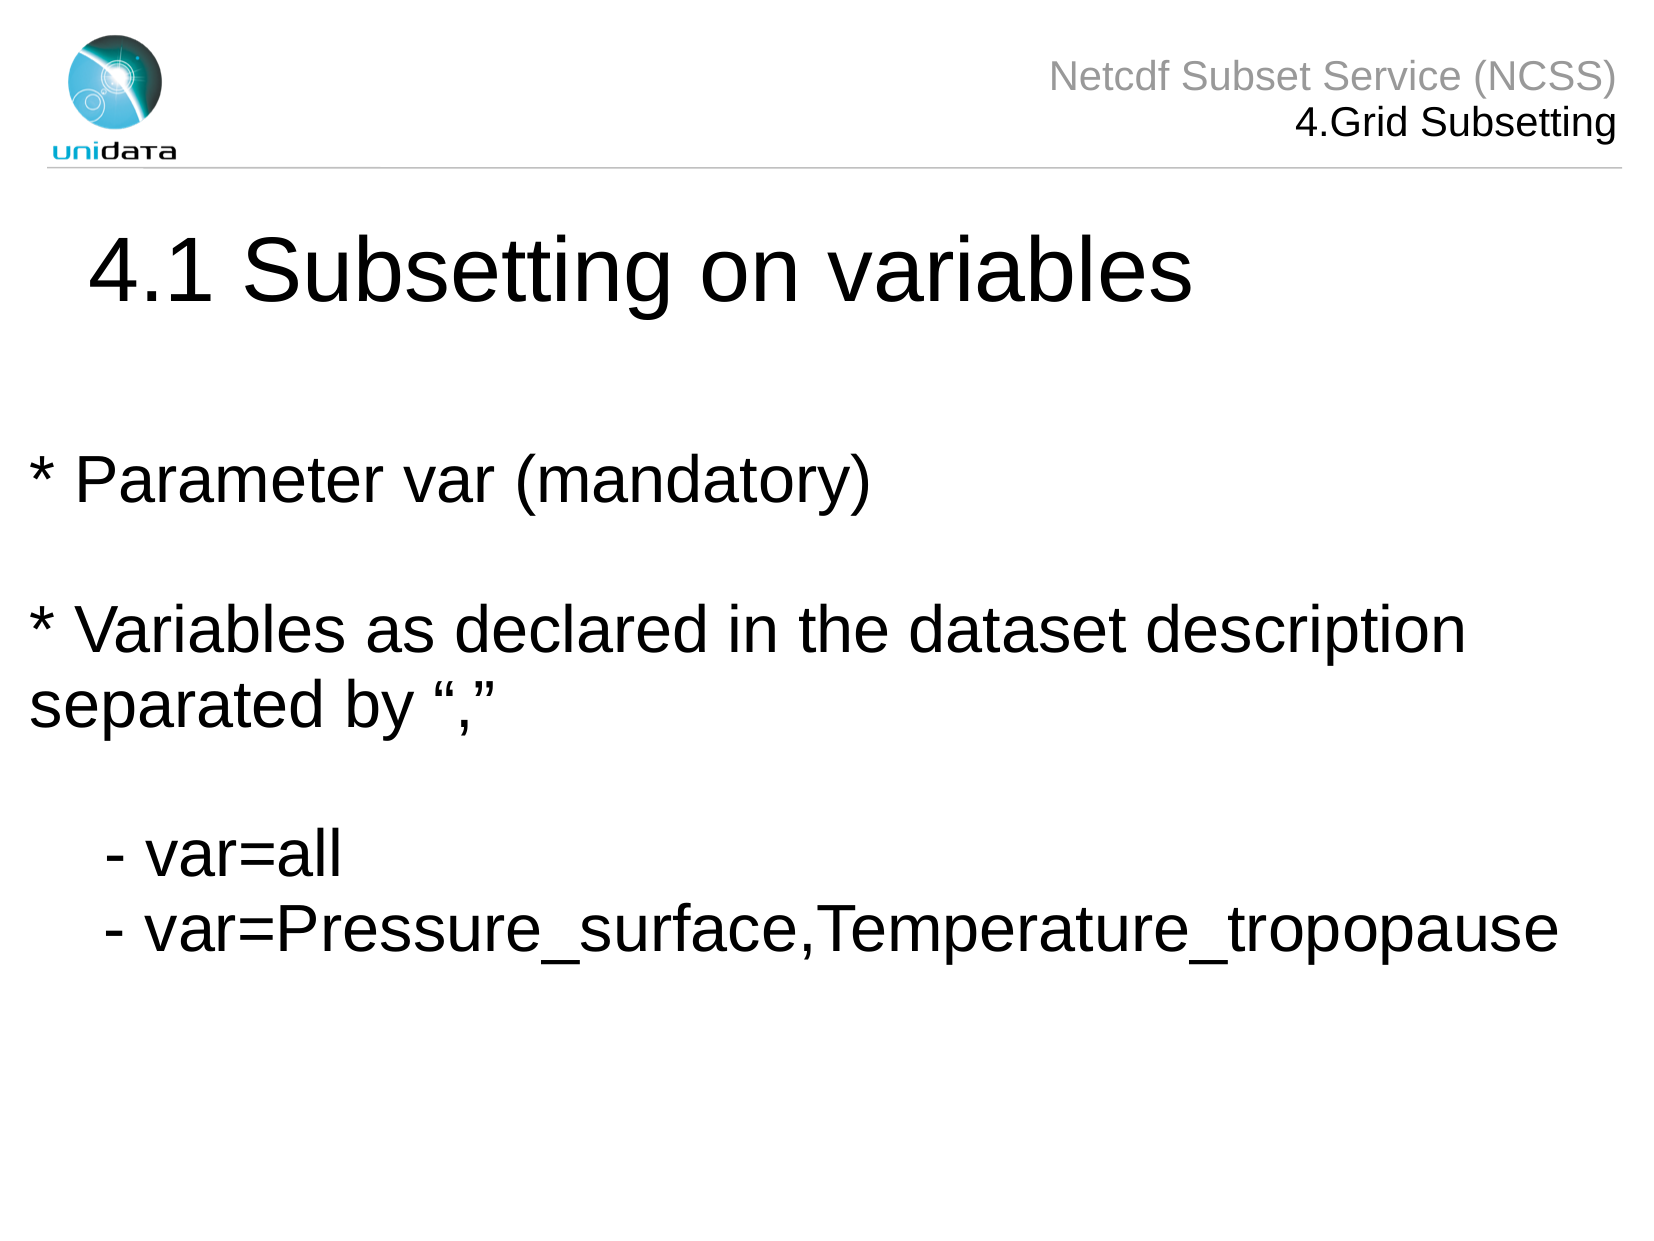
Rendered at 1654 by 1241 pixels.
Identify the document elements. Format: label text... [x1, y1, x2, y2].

title 4.1 Subsetting on variables [88, 169, 1577, 375]
text_box Netcdf Subset Service (NCSS) 4.Grid Subsetting [980, 41, 1618, 158]
text_box * Parameter var (mandatory) * Variables as declared in the dataset description separated by “,” - var=all - var=Pressure_surface,Temperature_tropopause [15, 435, 1654, 1048]
picture [41, 23, 187, 174]
